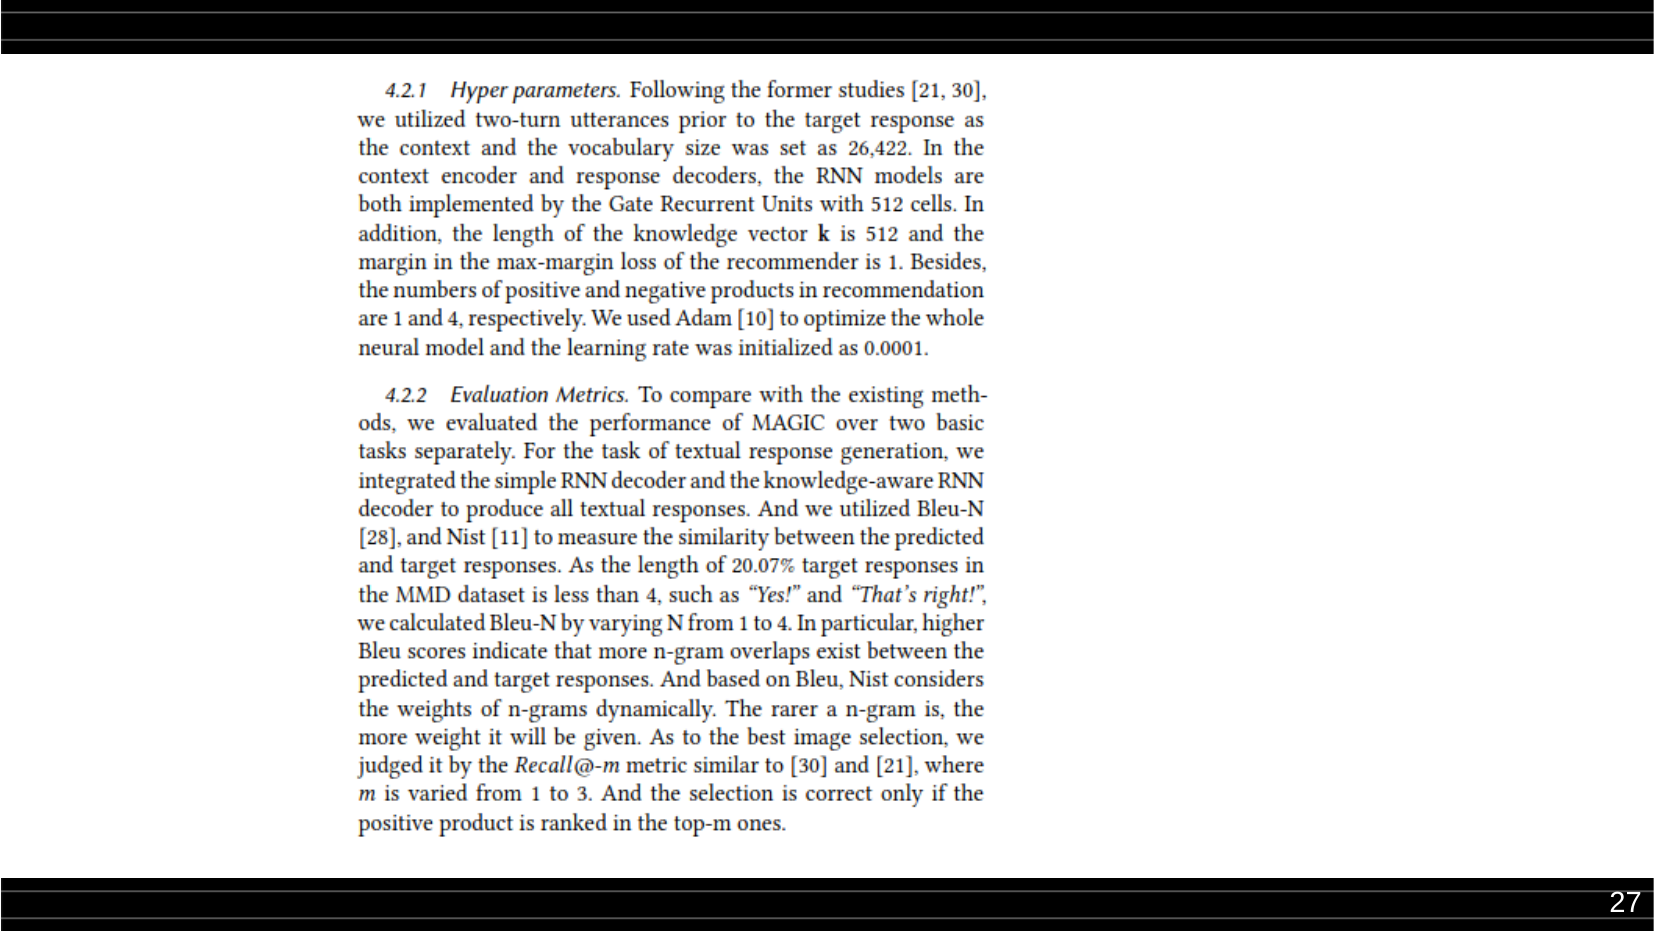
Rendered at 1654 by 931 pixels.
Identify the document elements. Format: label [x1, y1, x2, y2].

picture [1, 878, 1654, 931]
picture [1, 0, 1654, 54]
picture [345, 74, 992, 841]
